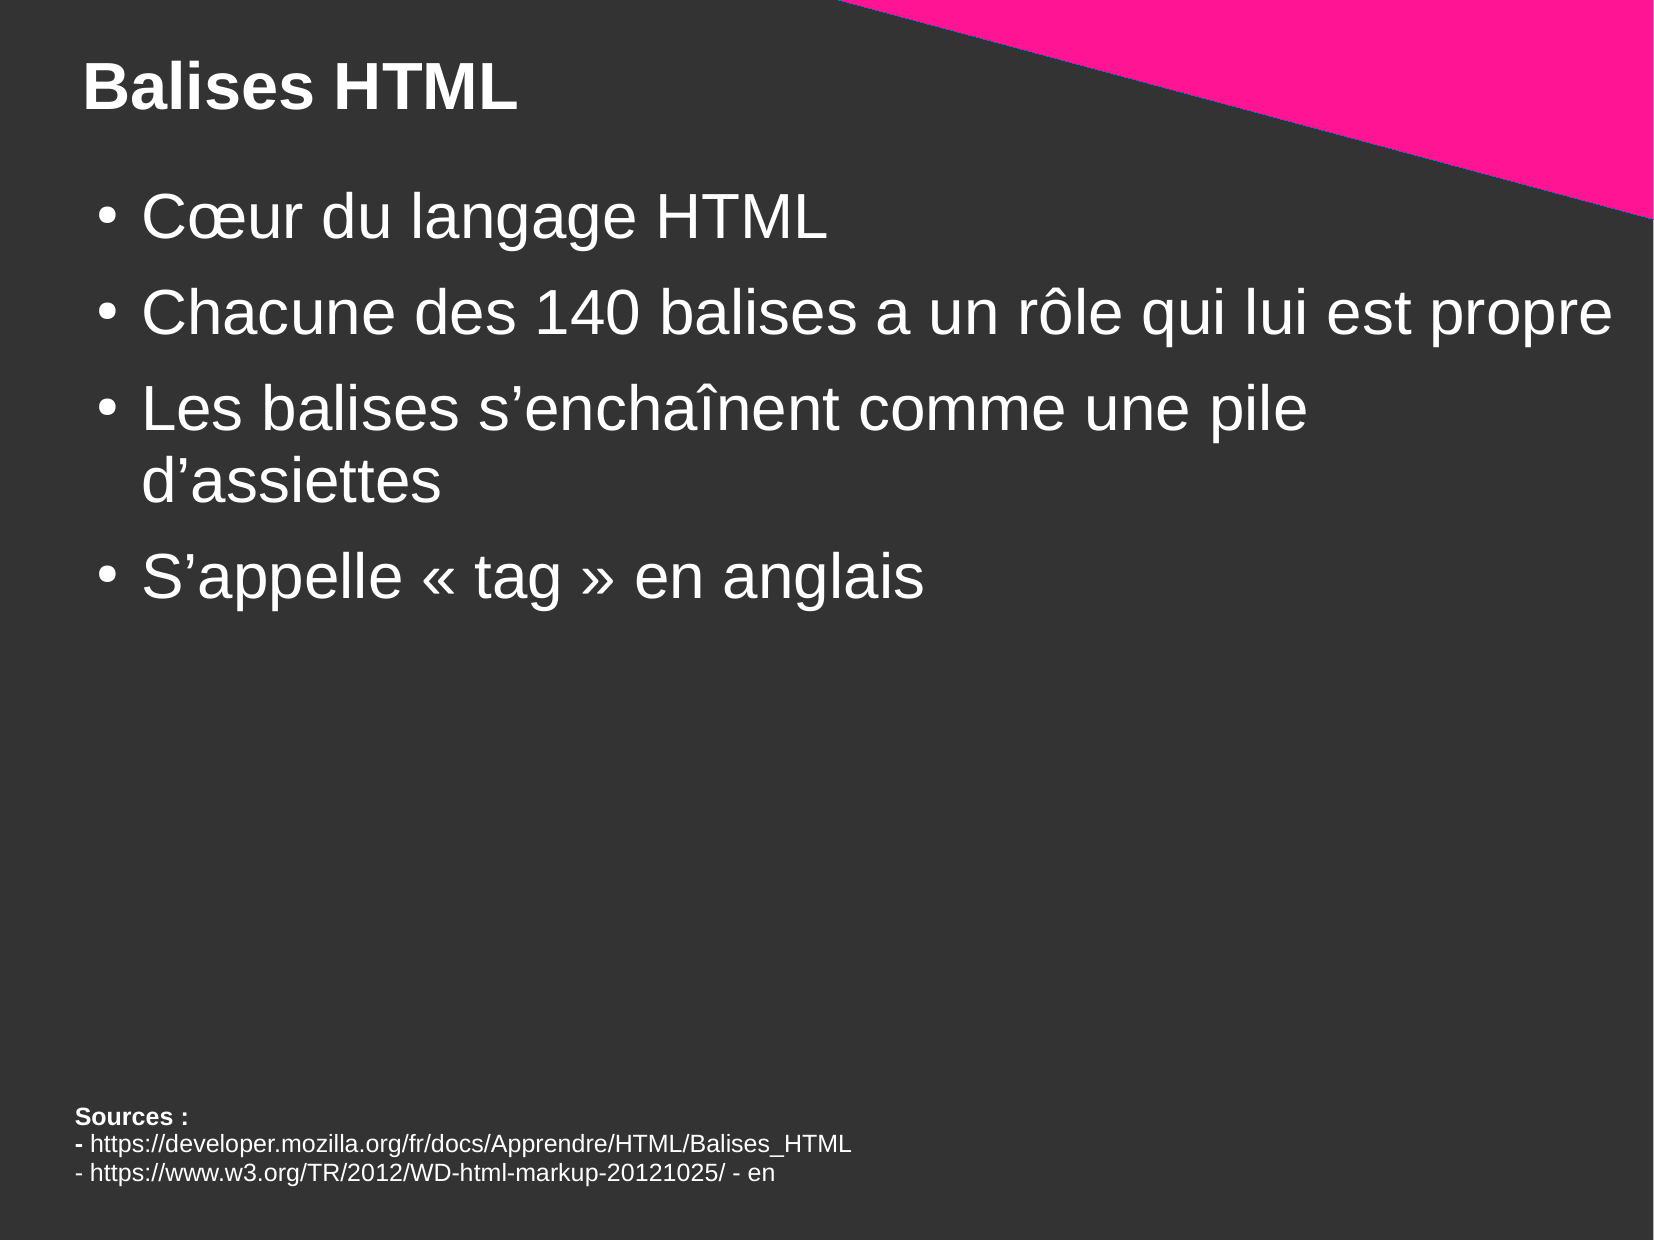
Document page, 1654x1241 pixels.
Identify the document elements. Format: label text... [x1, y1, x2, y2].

text_box [838, 0, 1654, 220]
list Cœur du langage HTML Chacune des 140 balises a un rôle qui lui est propre Les balises s’enchaînent comme une pile d’assiettes S’appelle « tag » en anglais [80, 180, 1620, 675]
text_box Sources : - https://developer.mozilla.org/fr/docs/Apprendre/HTML/Balises_HTML - https://www.w3.org/TR/2012/WD-html-markup-20121025/ - en [59, 1094, 1546, 1227]
title Balises HTML [82, 49, 1399, 152]
